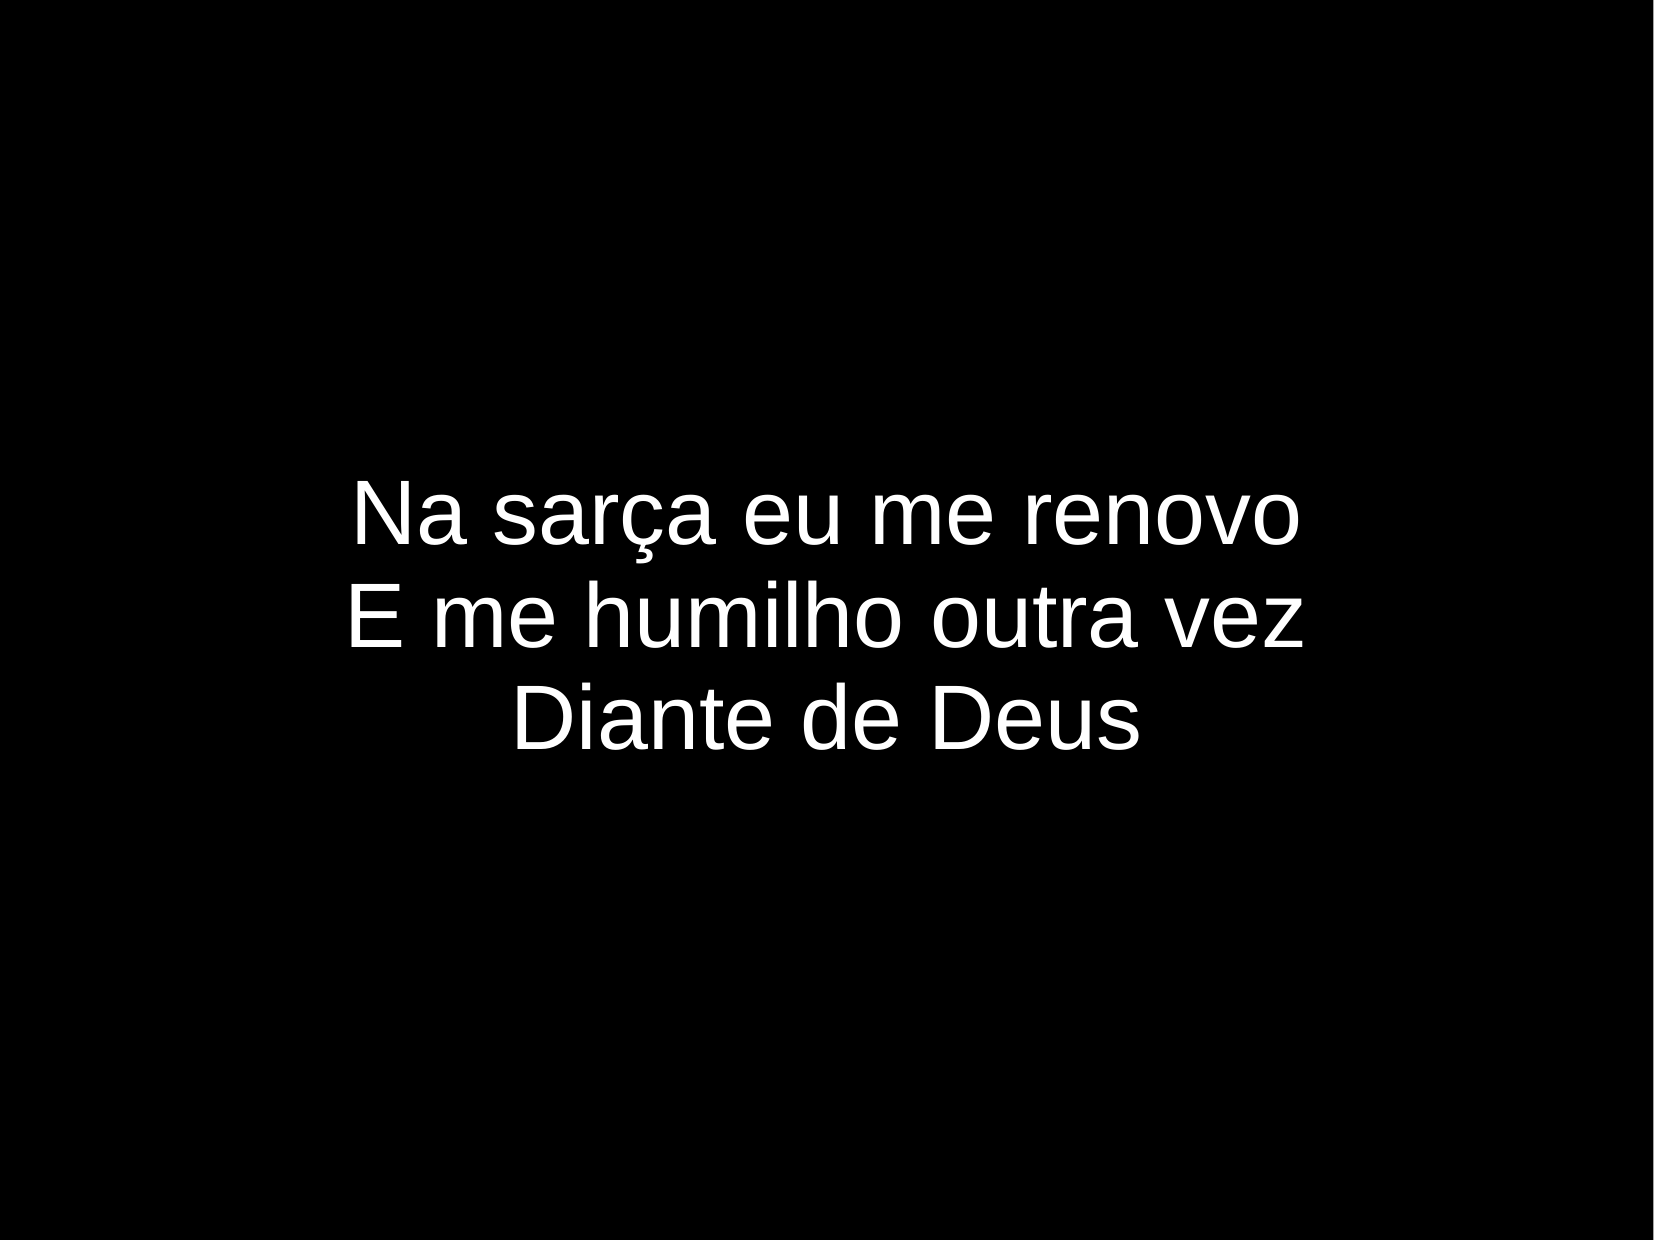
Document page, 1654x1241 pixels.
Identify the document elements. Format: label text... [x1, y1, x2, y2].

subtitle Na sarça eu me renovo E me humilho outra vez Diante de Deus [82, 49, 1571, 1182]
